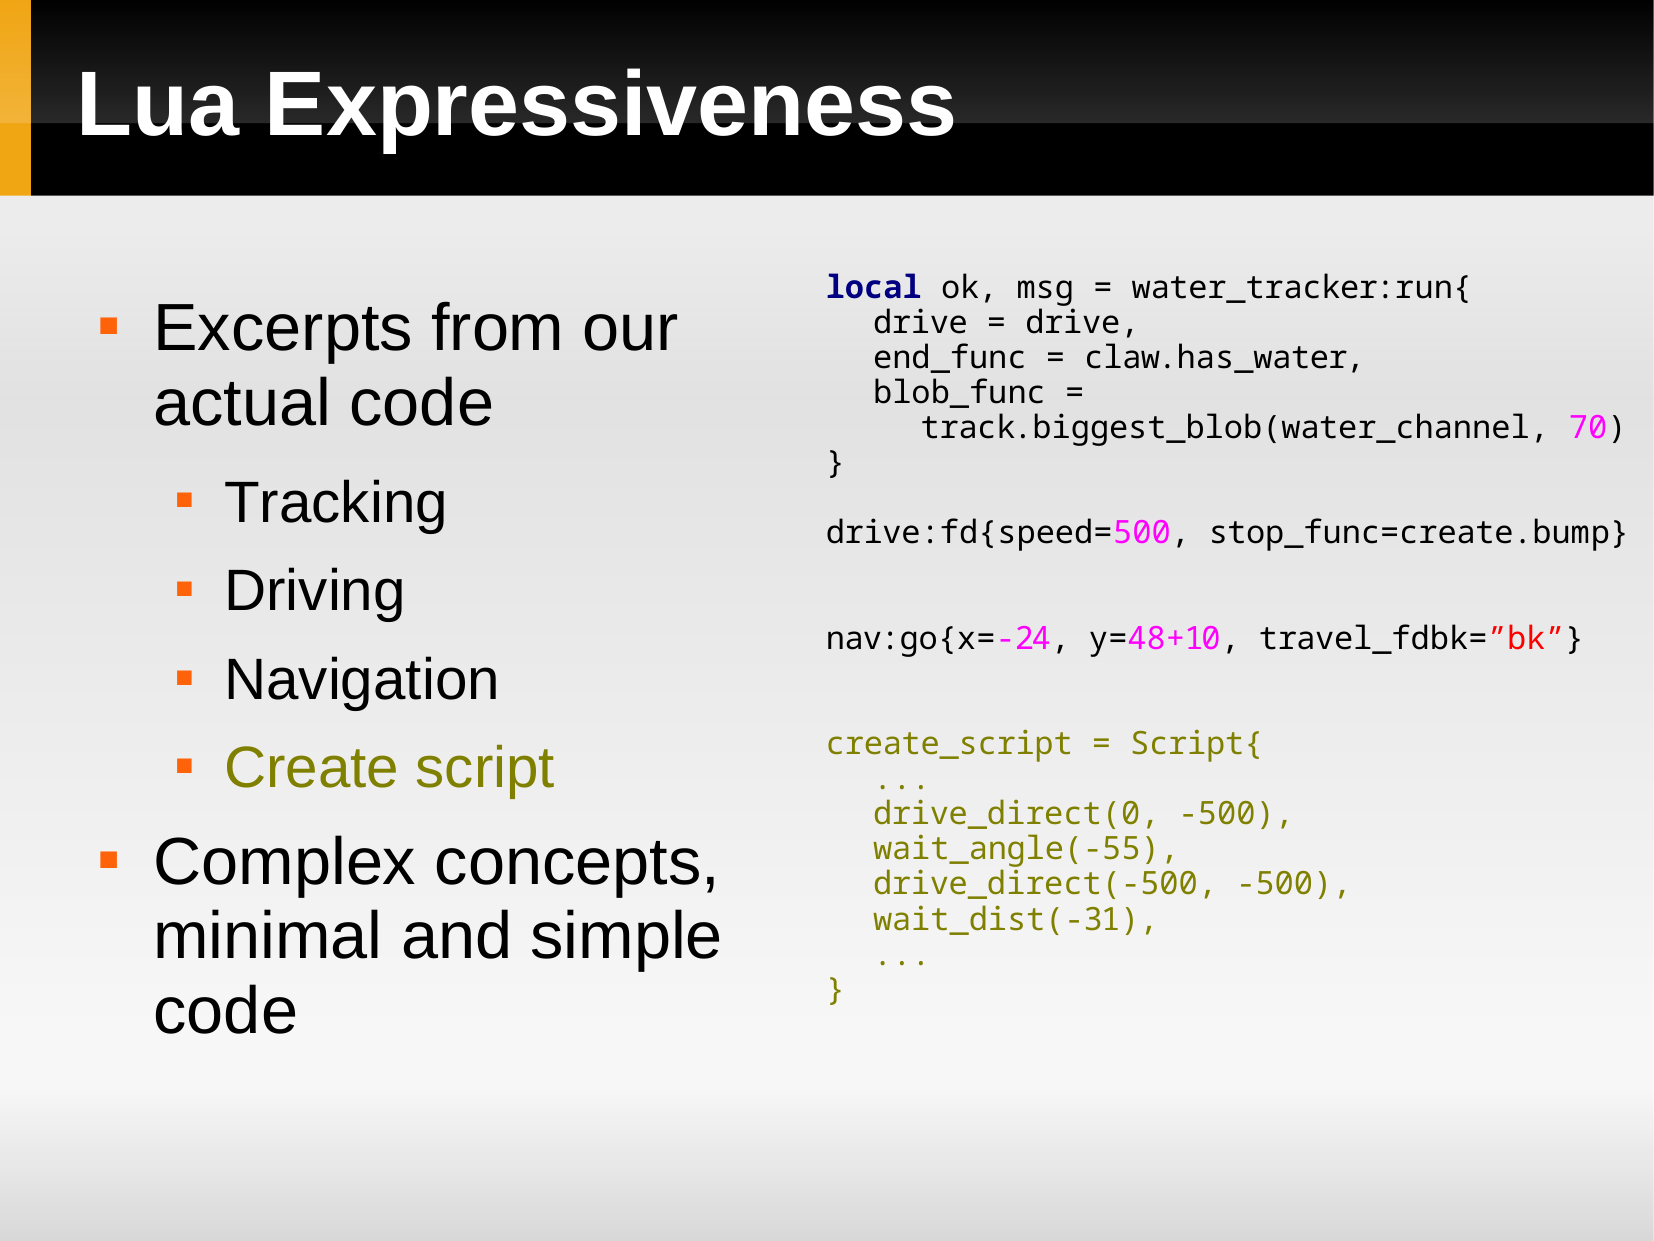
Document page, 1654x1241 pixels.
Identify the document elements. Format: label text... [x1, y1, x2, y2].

picture [0, 0, 1654, 1241]
chart [825, 270, 1654, 1241]
list Excerpts from our actual code Tracking Driving Navigation Create script Complex concepts, minimal and simple code [82, 290, 809, 1109]
title Lua Expressiveness [76, 0, 1565, 208]
